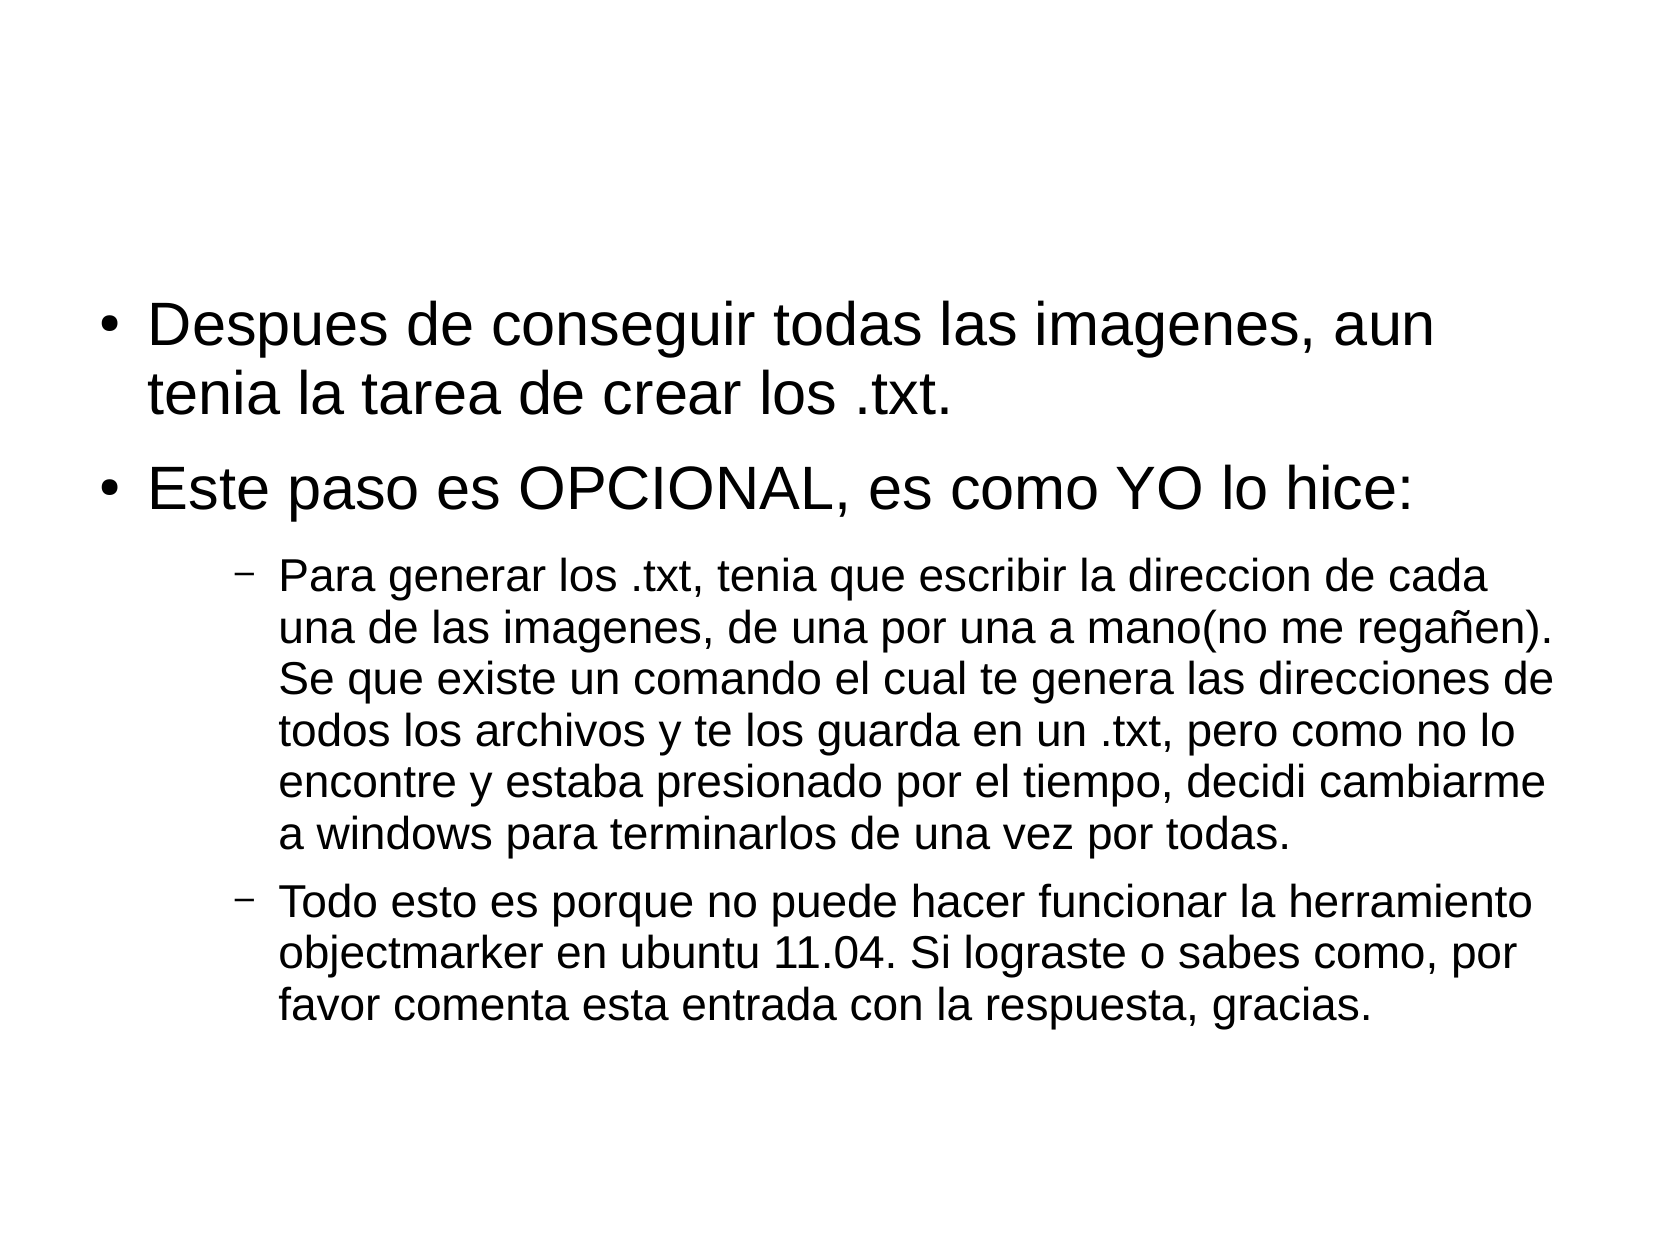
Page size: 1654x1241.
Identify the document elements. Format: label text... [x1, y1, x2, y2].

list Despues de conseguir todas las imagenes, aun tenia la tarea de crear los .txt. Este paso es OPCIONAL, es como YO lo hice: Para generar los .txt, tenia que escribir la direccion de cada una de las imagenes, de una por una a mano(no me regañen). Se que existe un comando el cual te genera las direcciones de todos los archivos y te los guarda en un .txt, pero como no lo encontre y estaba presionado por el tiempo, decidi cambiarme a windows para terminarlos de una vez por todas. Todo esto es porque no puede hacer funcionar la herramiento objectmarker en ubuntu 11.04. Si lograste o sabes como, por favor comenta esta entrada con la respuesta, gracias. [82, 290, 1571, 1109]
